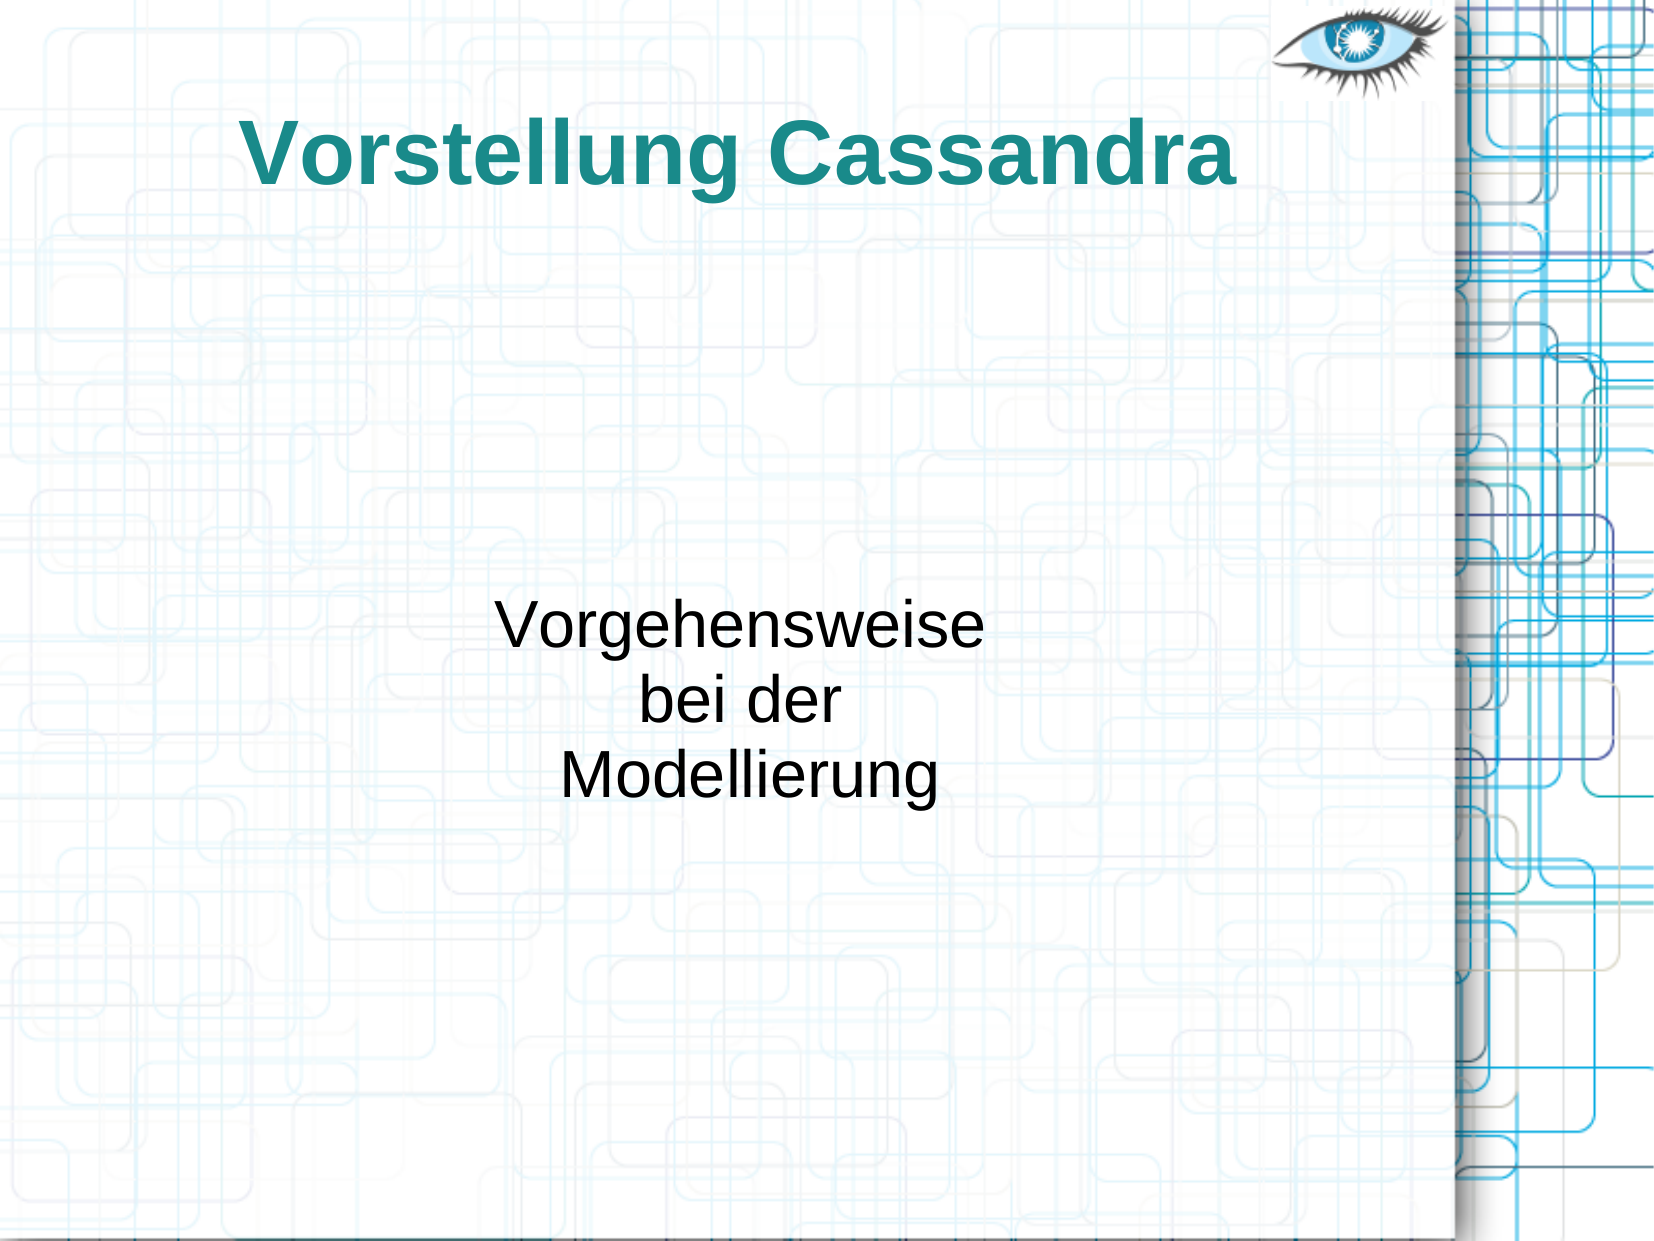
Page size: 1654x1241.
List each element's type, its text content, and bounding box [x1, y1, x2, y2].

title Vorstellung Cassandra [59, 49, 1418, 257]
picture [0, 0, 1654, 1241]
subtitle Vorgehensweise bei der Modellierung [82, 290, 1418, 1109]
